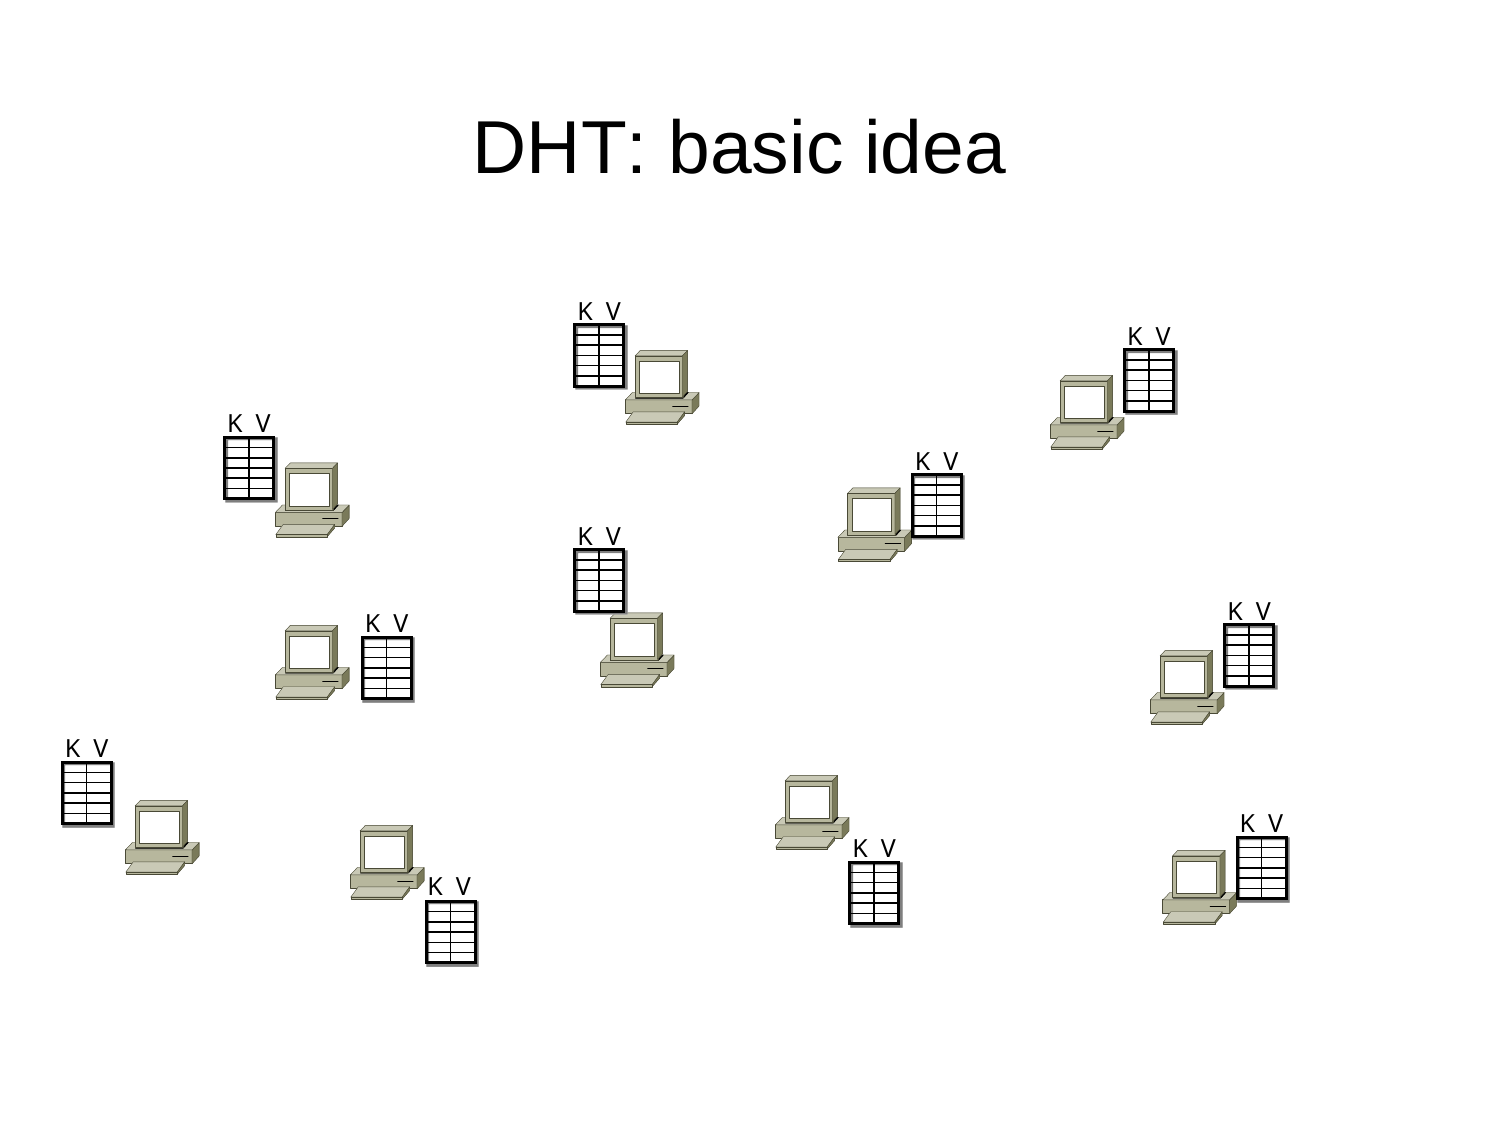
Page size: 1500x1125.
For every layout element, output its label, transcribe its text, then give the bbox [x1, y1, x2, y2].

picture [1162, 849, 1238, 925]
text_box K V [1212, 587, 1286, 633]
text_box K V [349, 600, 424, 646]
picture [600, 612, 676, 688]
picture [275, 462, 351, 538]
text_box K V [899, 437, 974, 483]
picture [774, 774, 850, 850]
text_box K V [562, 512, 636, 558]
text_box K V [412, 862, 486, 908]
picture [275, 624, 351, 700]
picture [1149, 650, 1225, 726]
text_box K V [562, 287, 636, 333]
text_box K V [212, 399, 286, 446]
text_box K V [49, 725, 124, 771]
picture [624, 350, 700, 426]
text_box K V [1224, 800, 1299, 846]
picture [1050, 375, 1126, 451]
picture [125, 800, 201, 876]
title DHT: basic idea [112, 49, 1388, 238]
picture [350, 825, 426, 901]
text_box K V [837, 825, 911, 871]
picture [837, 487, 913, 563]
text_box K V [1112, 312, 1186, 358]
